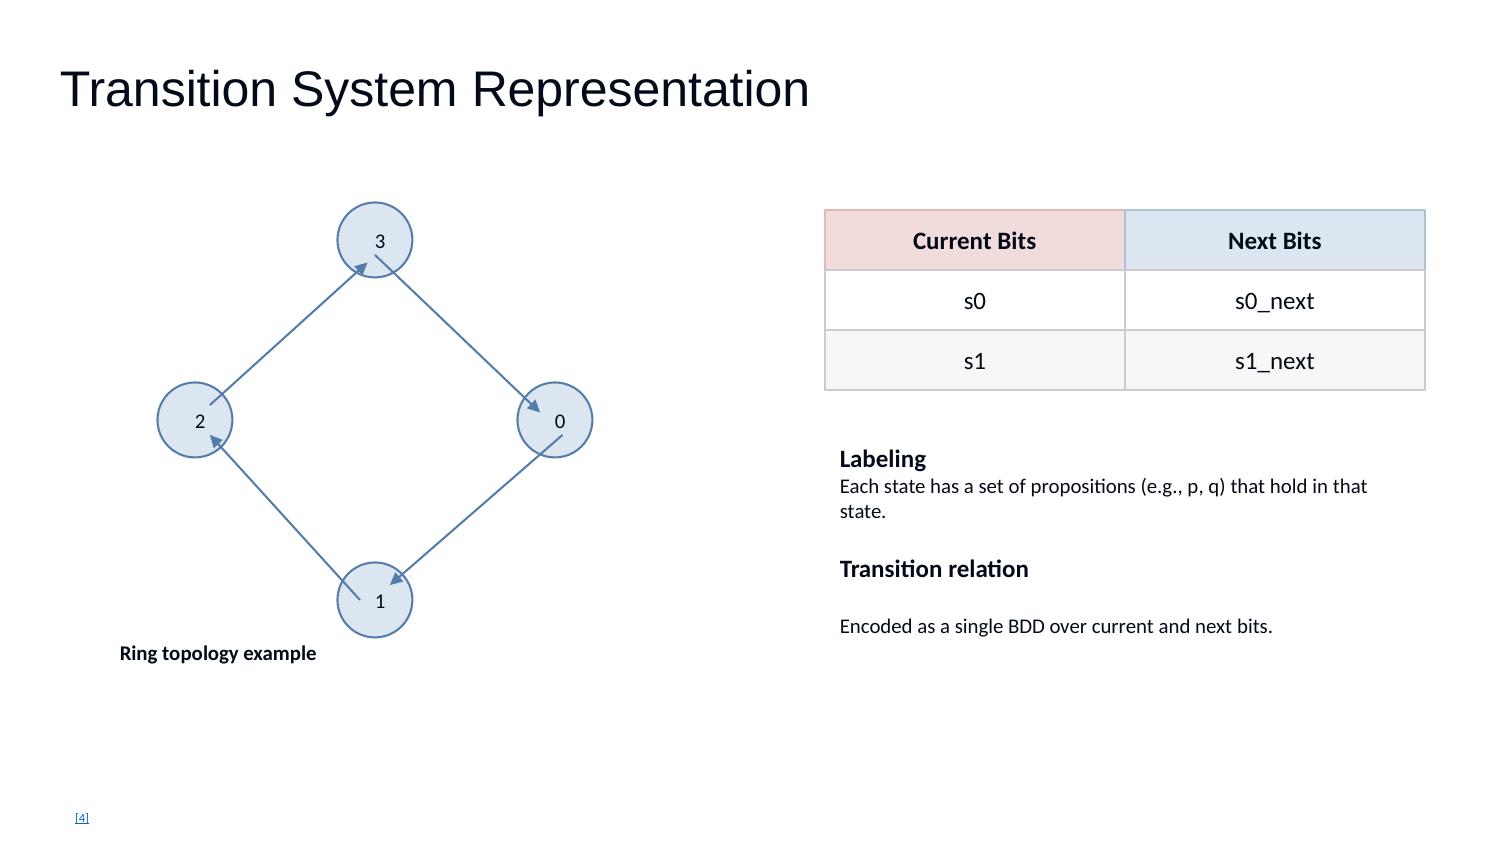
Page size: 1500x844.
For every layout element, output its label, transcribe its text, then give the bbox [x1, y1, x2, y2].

text_box [157, 382, 221, 458]
text_box [337, 575, 413, 629]
text_box [343, 562, 401, 596]
text_box s1_next [1124, 329, 1425, 390]
text_box s0 [824, 269, 1124, 329]
text_box 0 [539, 404, 570, 435]
text_box [210, 395, 233, 446]
text_box s1 [824, 329, 1124, 390]
text_box [517, 399, 559, 454]
text_box [526, 382, 593, 458]
text_box Labeling Each state has a set of propositions (e.g., p, q) that hold in that state. Transition relation Encoded as a single BDD over current and next bits. [824, 419, 1425, 660]
text_box [337, 202, 413, 278]
text_box Next Bits [1124, 209, 1425, 269]
text_box 3 [359, 224, 390, 255]
text_box Ring topology example [104, 629, 705, 675]
text_box [4] [74, 791, 1425, 844]
text_box 2 [179, 404, 210, 435]
text_box s0_next [1124, 269, 1425, 329]
text_box 1 [359, 584, 390, 615]
text_box Transition System Representation [44, 45, 1455, 128]
text_box Current Bits [824, 209, 1124, 269]
